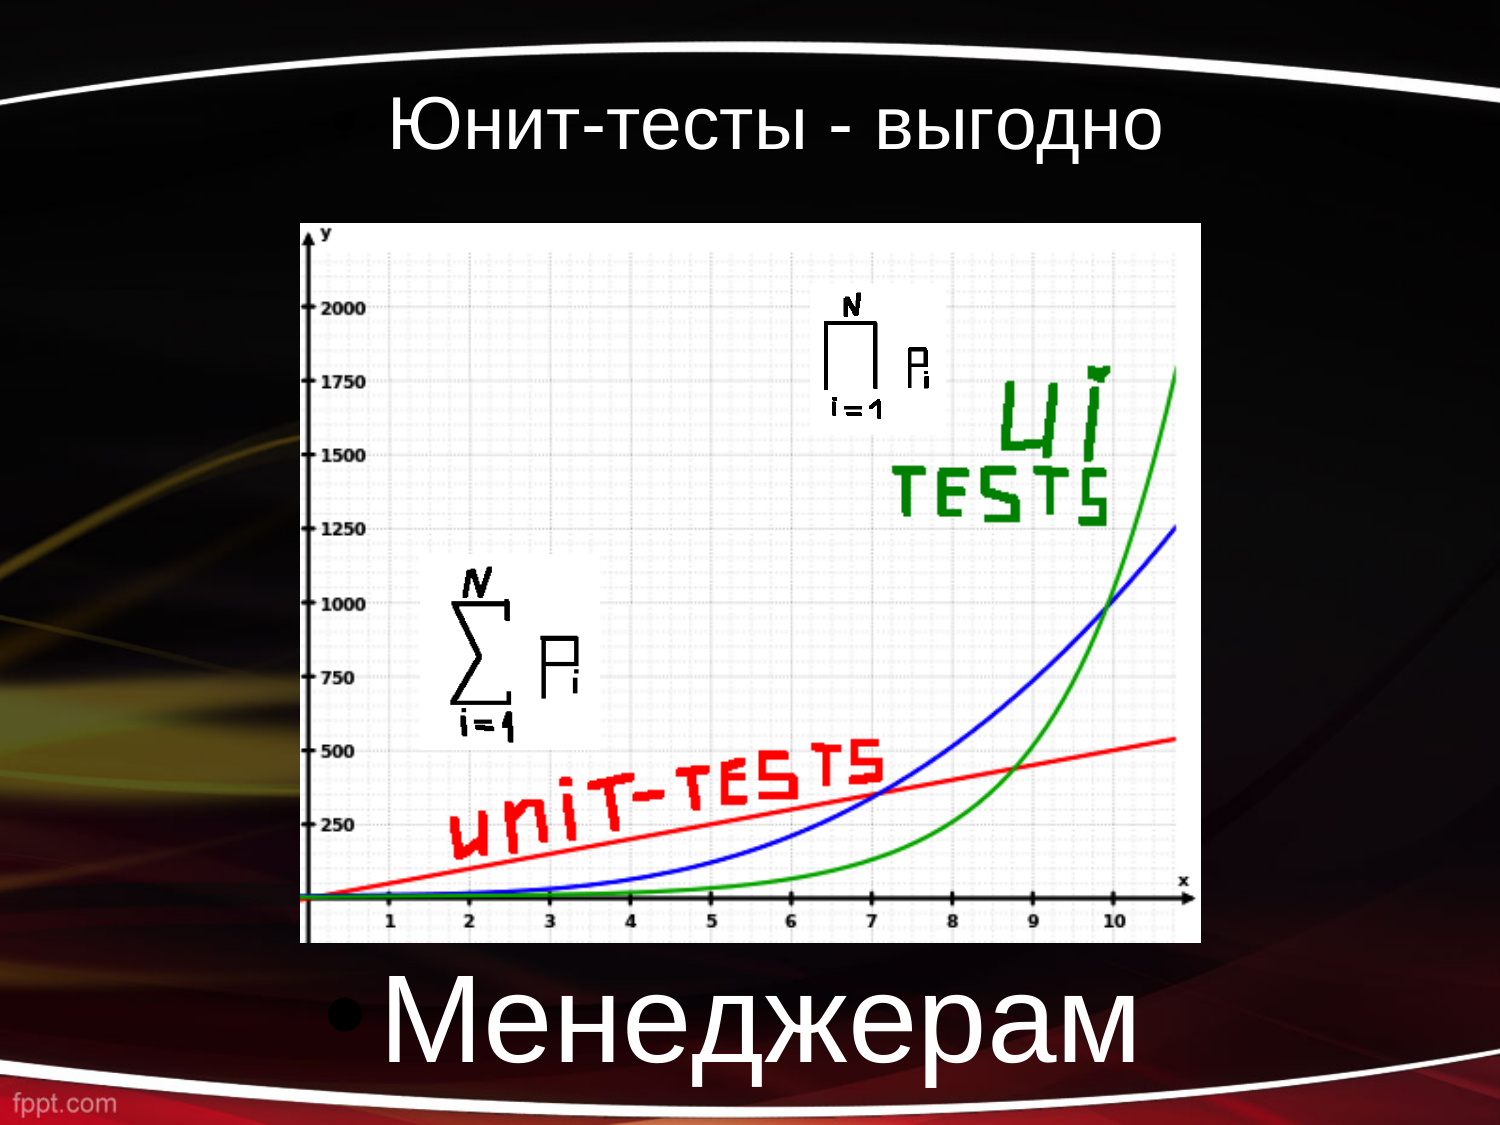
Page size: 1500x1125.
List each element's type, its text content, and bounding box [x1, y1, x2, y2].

list Юнит-тесты - выгодно [90, 45, 1406, 196]
list Менеджерам [75, 930, 1391, 1096]
picture [0, 0, 1500, 1125]
